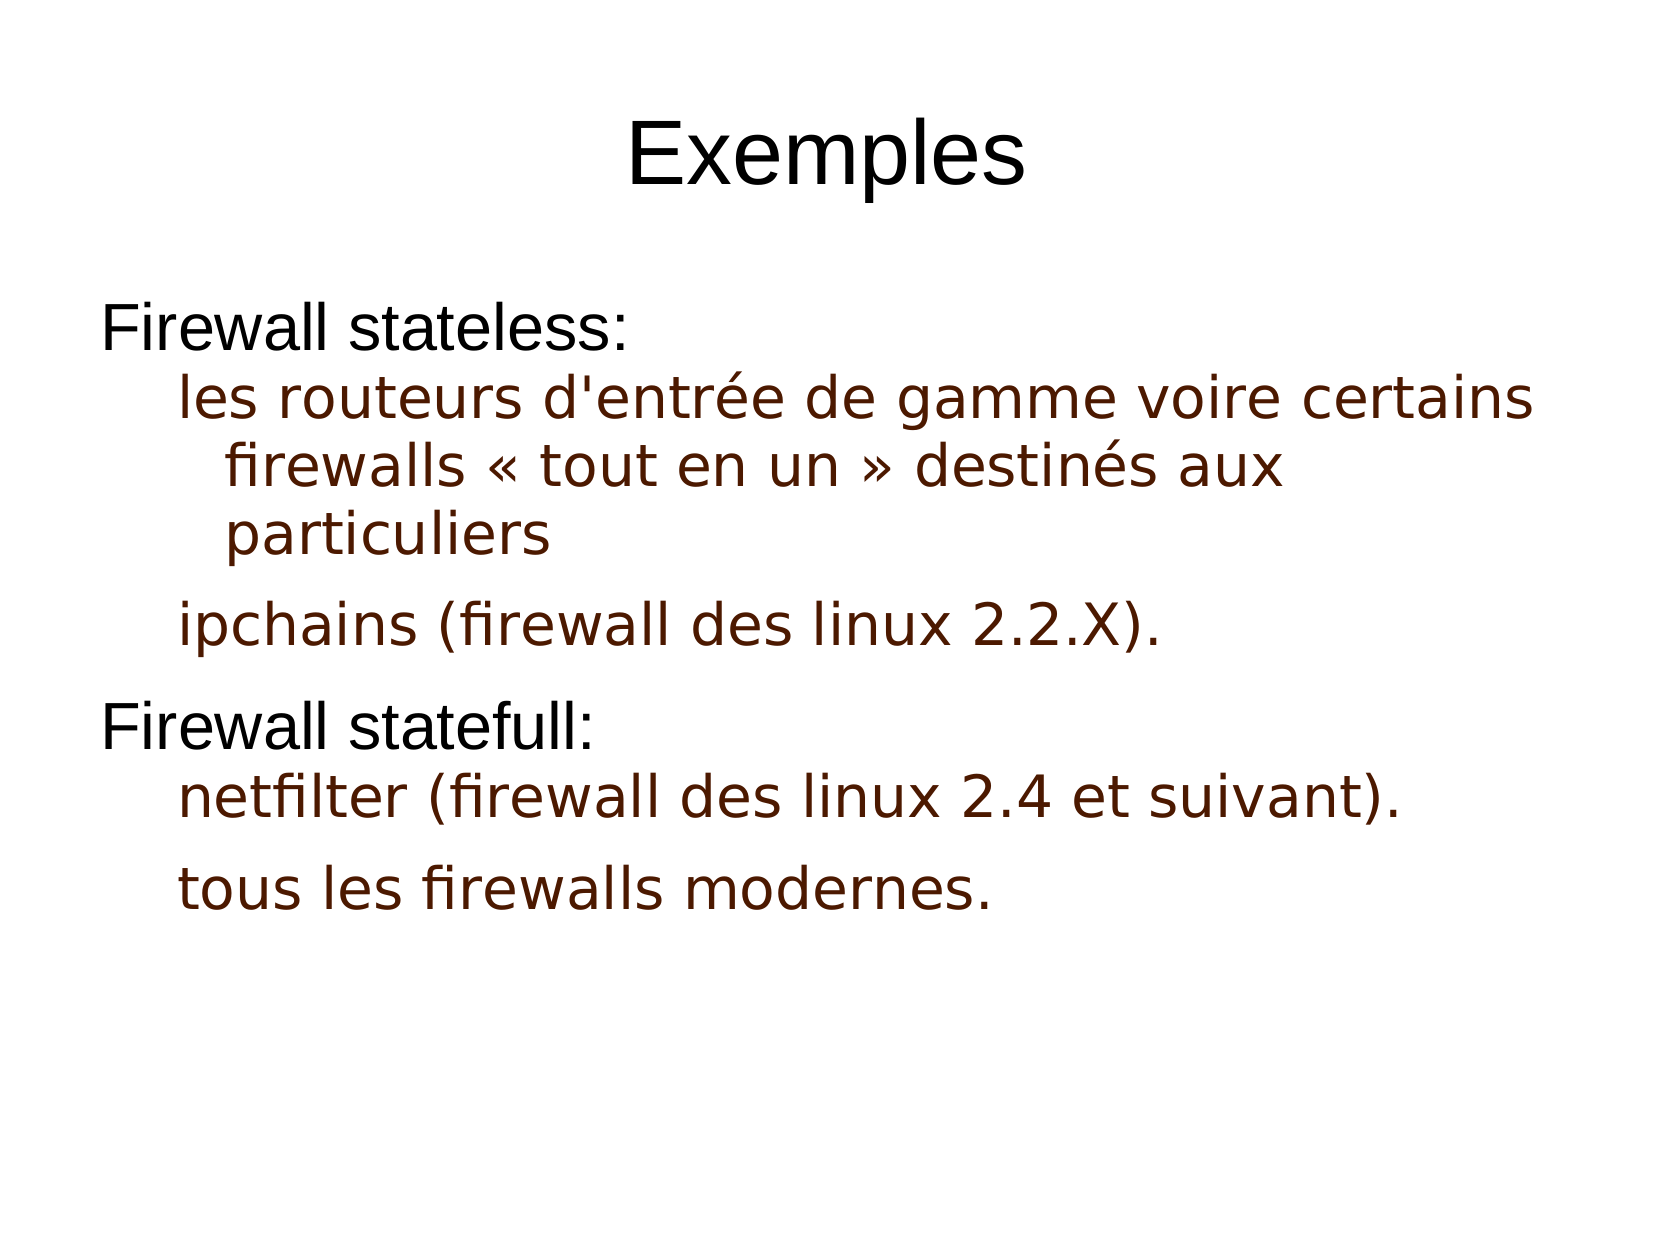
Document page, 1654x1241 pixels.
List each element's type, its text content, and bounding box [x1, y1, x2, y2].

list Firewall stateless: les routeurs d'entrée de gamme voire certains firewalls « tout en un » destinés aux particuliers ipchains (firewall des linux 2.2.X). Firewall statefull: netfilter (firewall des linux 2.4 et suivant). tous les firewalls modernes. [82, 290, 1571, 1109]
title Exemples [82, 49, 1571, 257]
